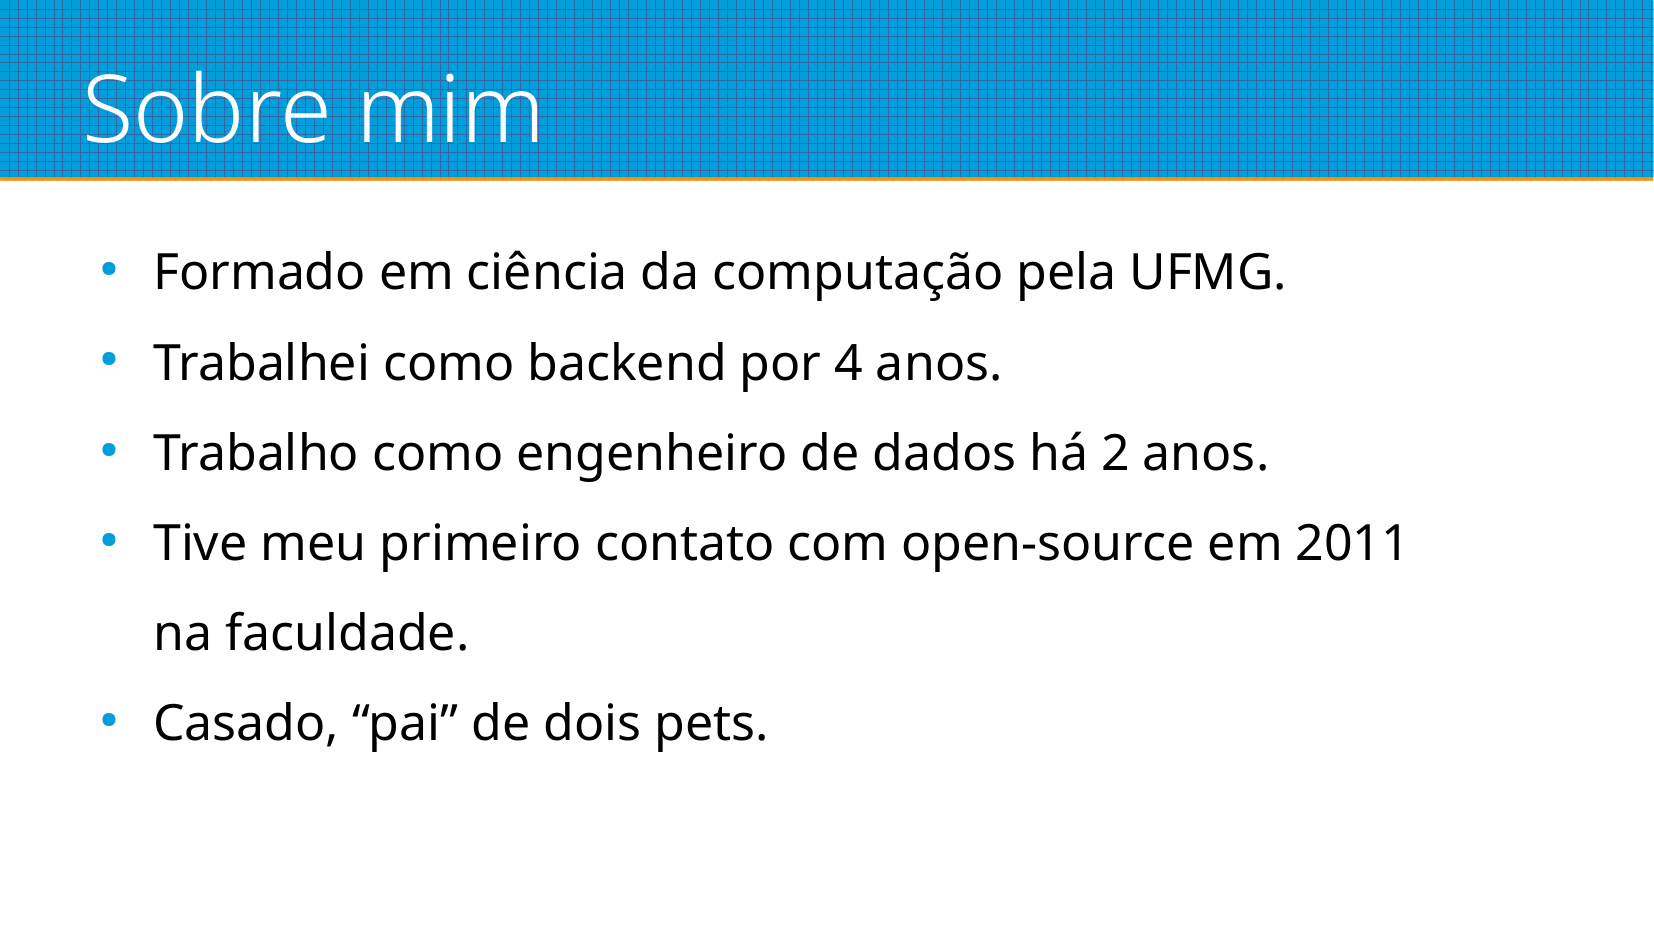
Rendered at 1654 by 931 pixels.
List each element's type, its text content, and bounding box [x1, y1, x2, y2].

list Formado em ciência da computação pela UFMG. Trabalhei como backend por 4 anos. Trabalho como engenheiro de dados há 2 anos. Tive meu primeiro contato com open-source em 2011 na faculdade. Casado, “pai” de dois pets. [82, 236, 1563, 811]
title Sobre mim [82, 14, 1571, 171]
